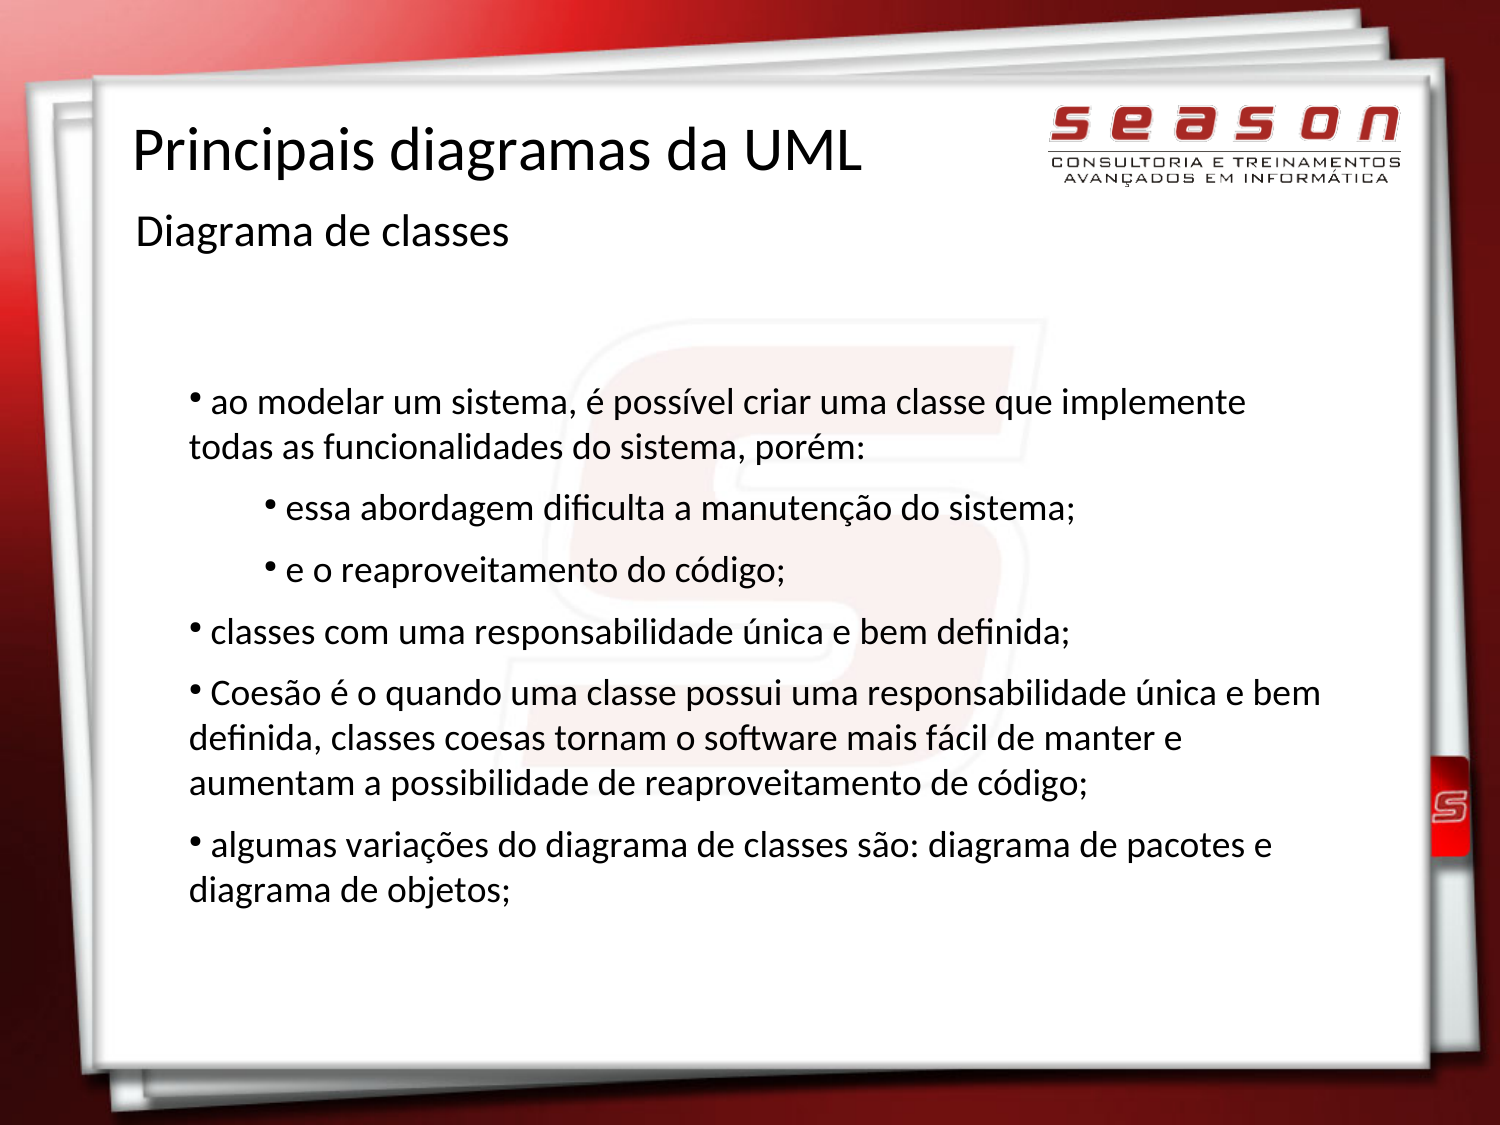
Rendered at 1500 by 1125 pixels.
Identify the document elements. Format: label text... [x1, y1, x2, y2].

title Principais diagramas da UML [118, 33, 1394, 257]
text_box Diagrama de classes [119, 200, 1240, 256]
picture [0, 0, 1500, 1125]
text_box ao modelar um sistema, é possível criar uma classe que implemente todas as funcionalidades do sistema, porém: essa abordagem dificulta a manutenção do sistema; e o reaproveitamento do código; classes com uma responsabilidade única e bem definida; Coesão é o quando uma classe possui uma responsabilidade única e bem definida, classes coesas tornam o software mais fácil de manter e aumentam a possibilidade de reaproveitamento de código; algumas variações do diagrama de classes são: diagrama de pacotes e diagrama de objetos; [188, 354, 1328, 933]
